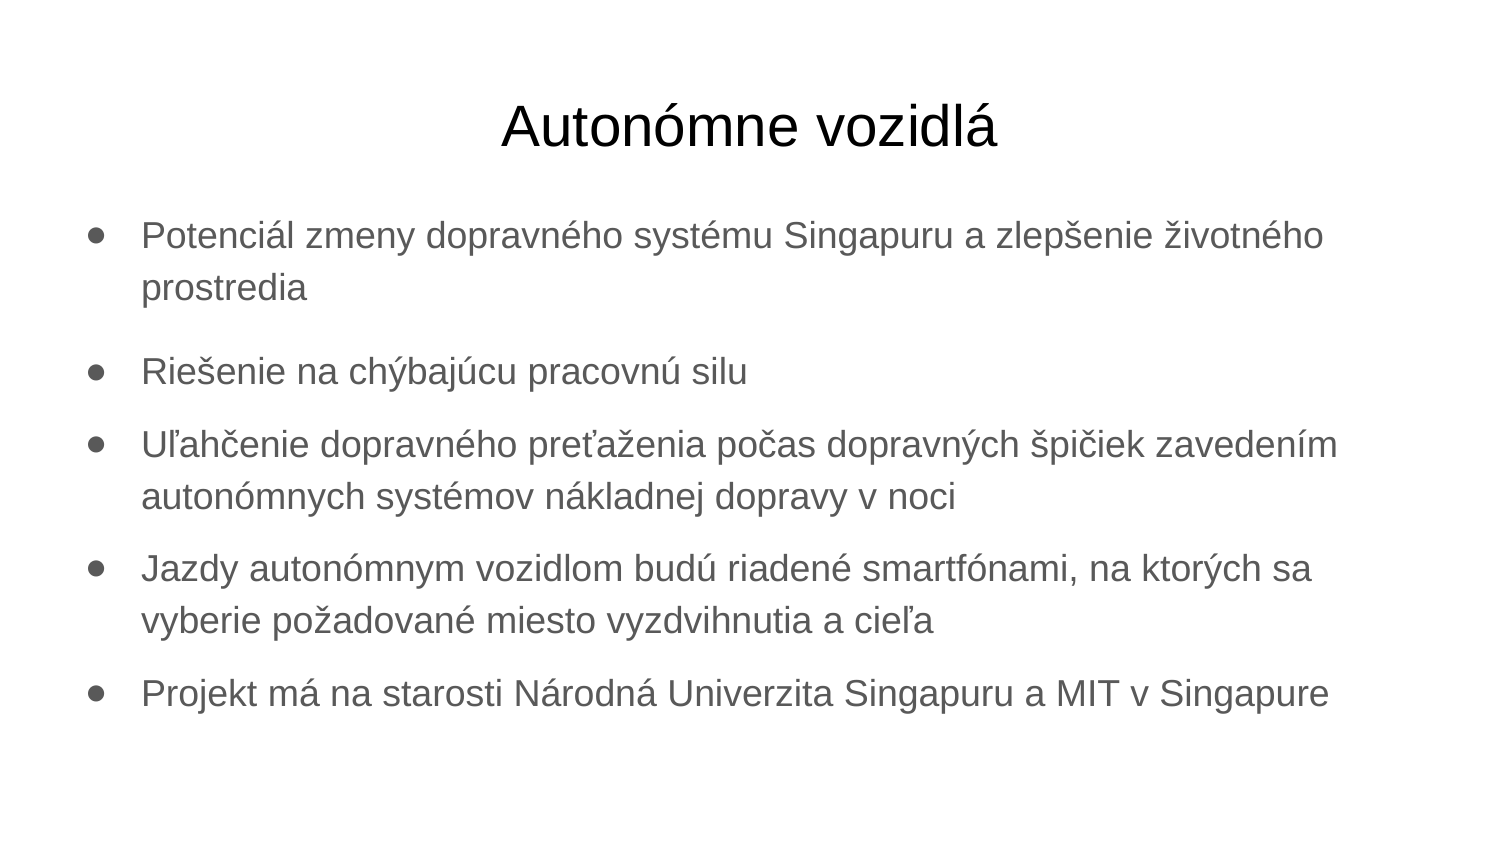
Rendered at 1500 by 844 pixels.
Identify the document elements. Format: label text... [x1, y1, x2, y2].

list Potenciál zmeny dopravného systému Singapuru a zlepšenie životného prostredia Riešenie na chýbajúcu pracovnú silu Uľahčenie dopravného preťaženia počas dopravných špičiek zavedením autonómnych systémov nákladnej dopravy v noci Jazdy autonómnym vozidlom budú riadené smartfónami, na ktorých sa vyberie požadované miesto vyzdvihnutia a cieľa Projekt má na starosti Národná Univerzita Singapuru a MIT v Singapure [51, 189, 1449, 750]
title Autonómne vozidlá [51, 72, 1449, 167]
